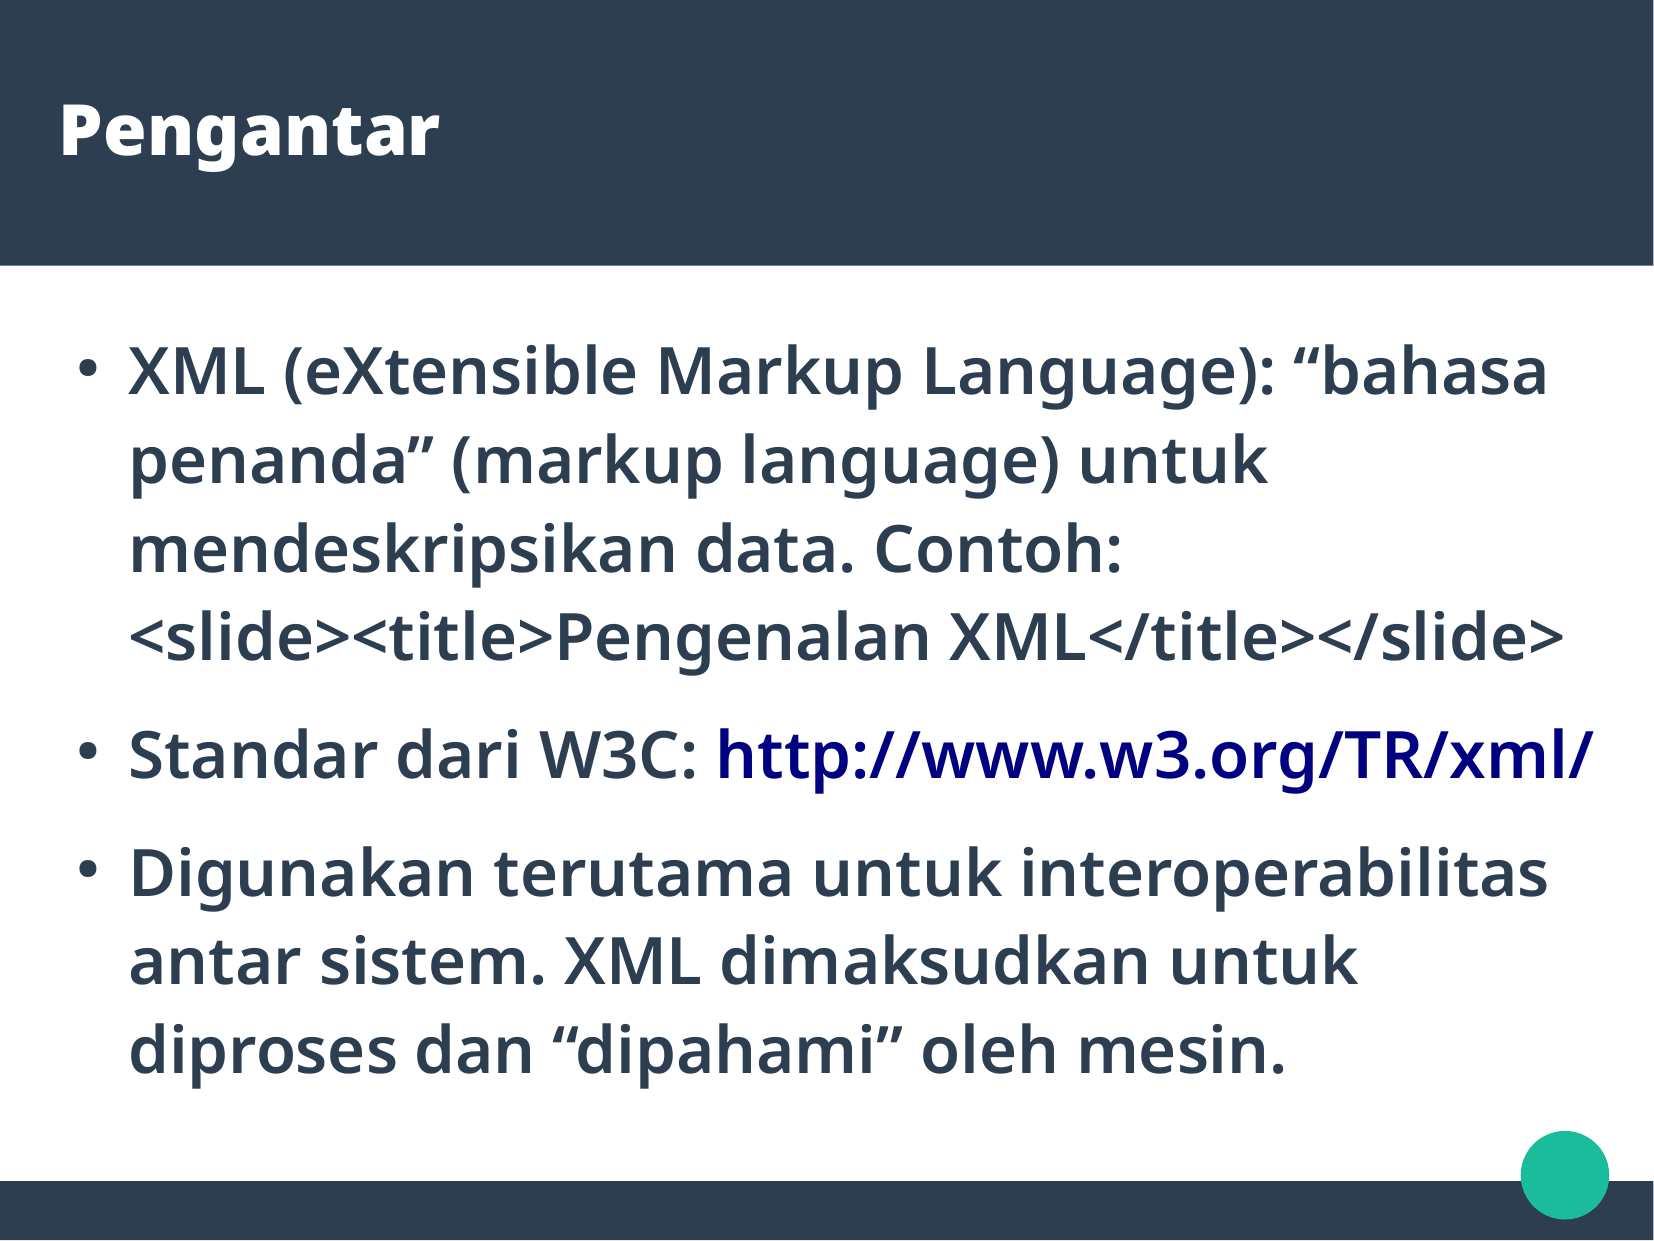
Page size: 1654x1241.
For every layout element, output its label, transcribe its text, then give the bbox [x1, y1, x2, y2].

title Pengantar [59, 49, 1595, 207]
list XML (eXtensible Markup Language): “bahasa penanda” (markup language) untuk mendeskripsikan data. Contoh: <slide><title>Pengenalan XML</title></slide> Standar dari W3C: http://www.w3.org/TR/xml/ Digunakan terutama untuk interoperabilitas antar sistem. XML dimaksudkan untuk diproses dan “dipahami” oleh mesin. [59, 324, 1595, 1152]
